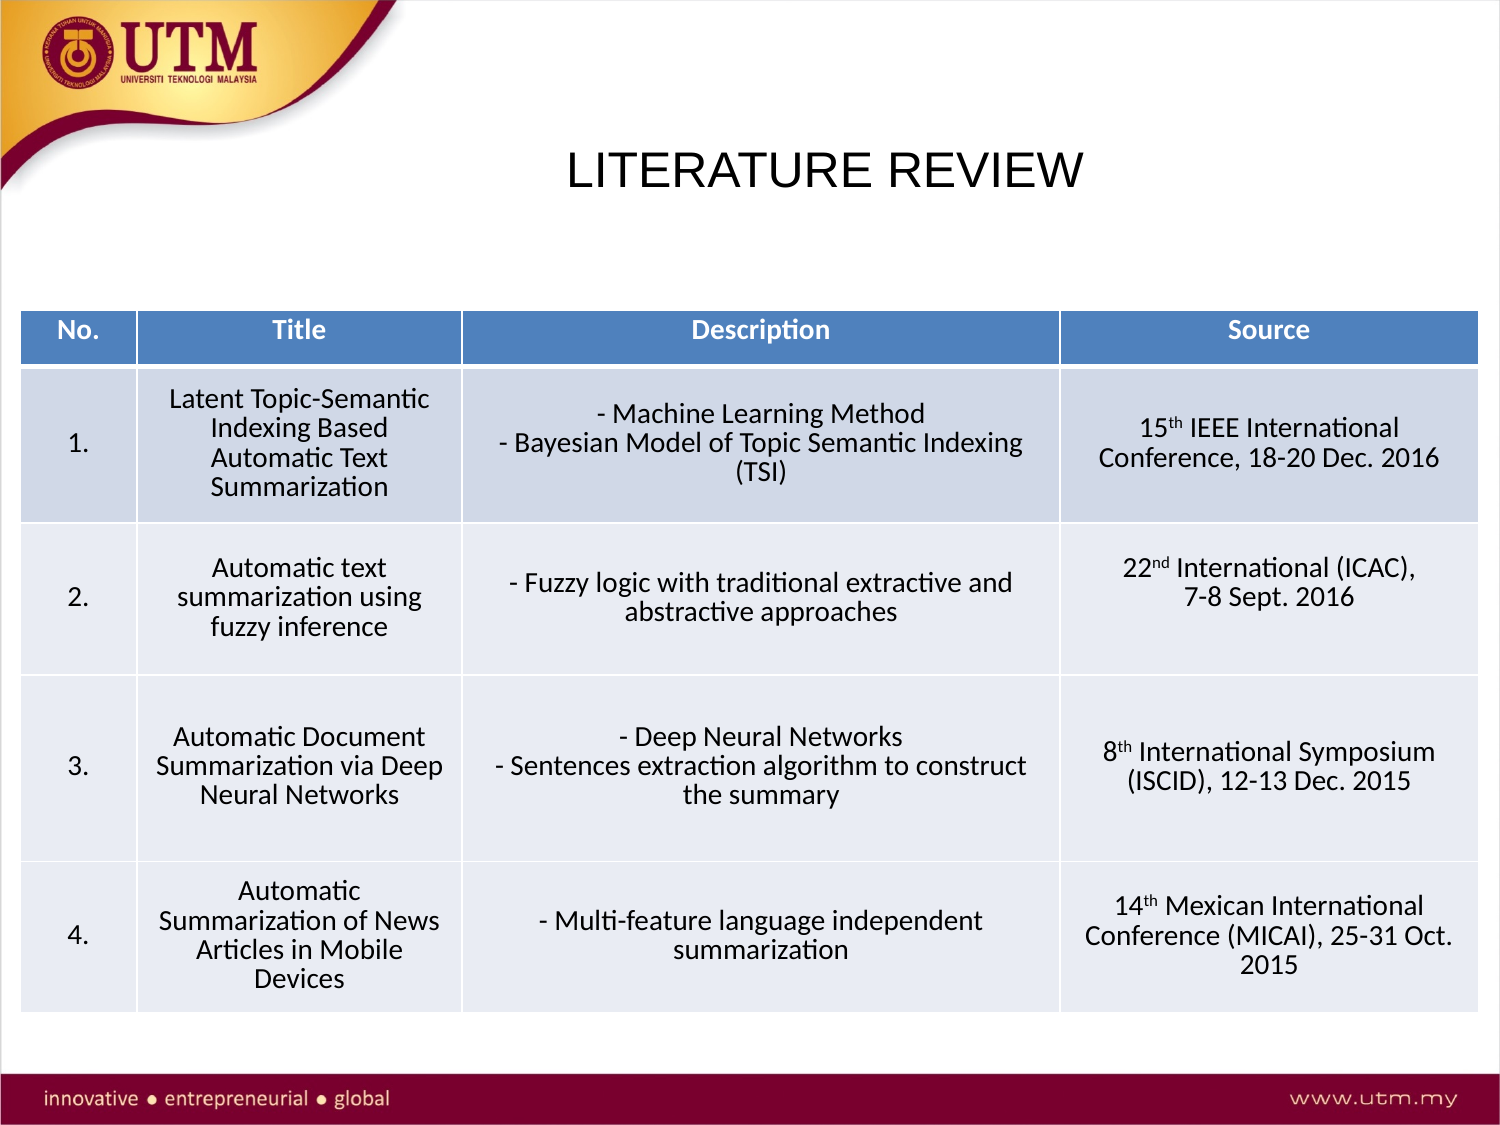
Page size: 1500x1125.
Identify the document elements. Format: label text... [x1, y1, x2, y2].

table_cell - Multi-feature language independent summarization [463, 862, 1059, 1012]
table_cell Automatic Document Summarization via Deep Neural Networks [138, 676, 461, 861]
table_cell 2. [21, 524, 136, 674]
table_cell 14th Mexican International Conference (MICAI), 25-31 Oct. 2015 [1061, 862, 1478, 1012]
table_cell - Machine Learning Method - Bayesian Model of Topic Semantic Indexing (TSI) [463, 369, 1059, 522]
table_header Title [138, 311, 461, 364]
table_cell 15th IEEE International Conference, 18-20 Dec. 2016 [1061, 369, 1478, 522]
table_cell Automatic Summarization of News Articles in Mobile Devices [138, 862, 461, 1012]
table_cell 3. [21, 676, 136, 861]
table_cell 8th International Symposium (ISCID), 12-13 Dec. 2015 [1061, 676, 1478, 861]
table_cell - Fuzzy logic with traditional extractive and abstractive approaches [463, 524, 1059, 674]
table_header Source [1061, 311, 1478, 364]
table_cell Automatic text summarization using fuzzy inference [138, 524, 461, 674]
table_cell - Deep Neural Networks - Sentences extraction algorithm to construct the summary [463, 676, 1059, 861]
table_header No. [21, 311, 136, 364]
table_cell Latent Topic-Semantic Indexing Based Automatic Text Summarization [138, 369, 461, 522]
text_box LITERATURE REVIEW [540, 135, 1111, 211]
table_cell 1. [21, 369, 136, 522]
table_header Description [463, 311, 1059, 364]
table_cell 22nd International (ICAC), 7-8 Sept. 2016 [1061, 524, 1478, 674]
picture [0, 0, 1500, 1125]
table_cell 4. [21, 862, 136, 1012]
